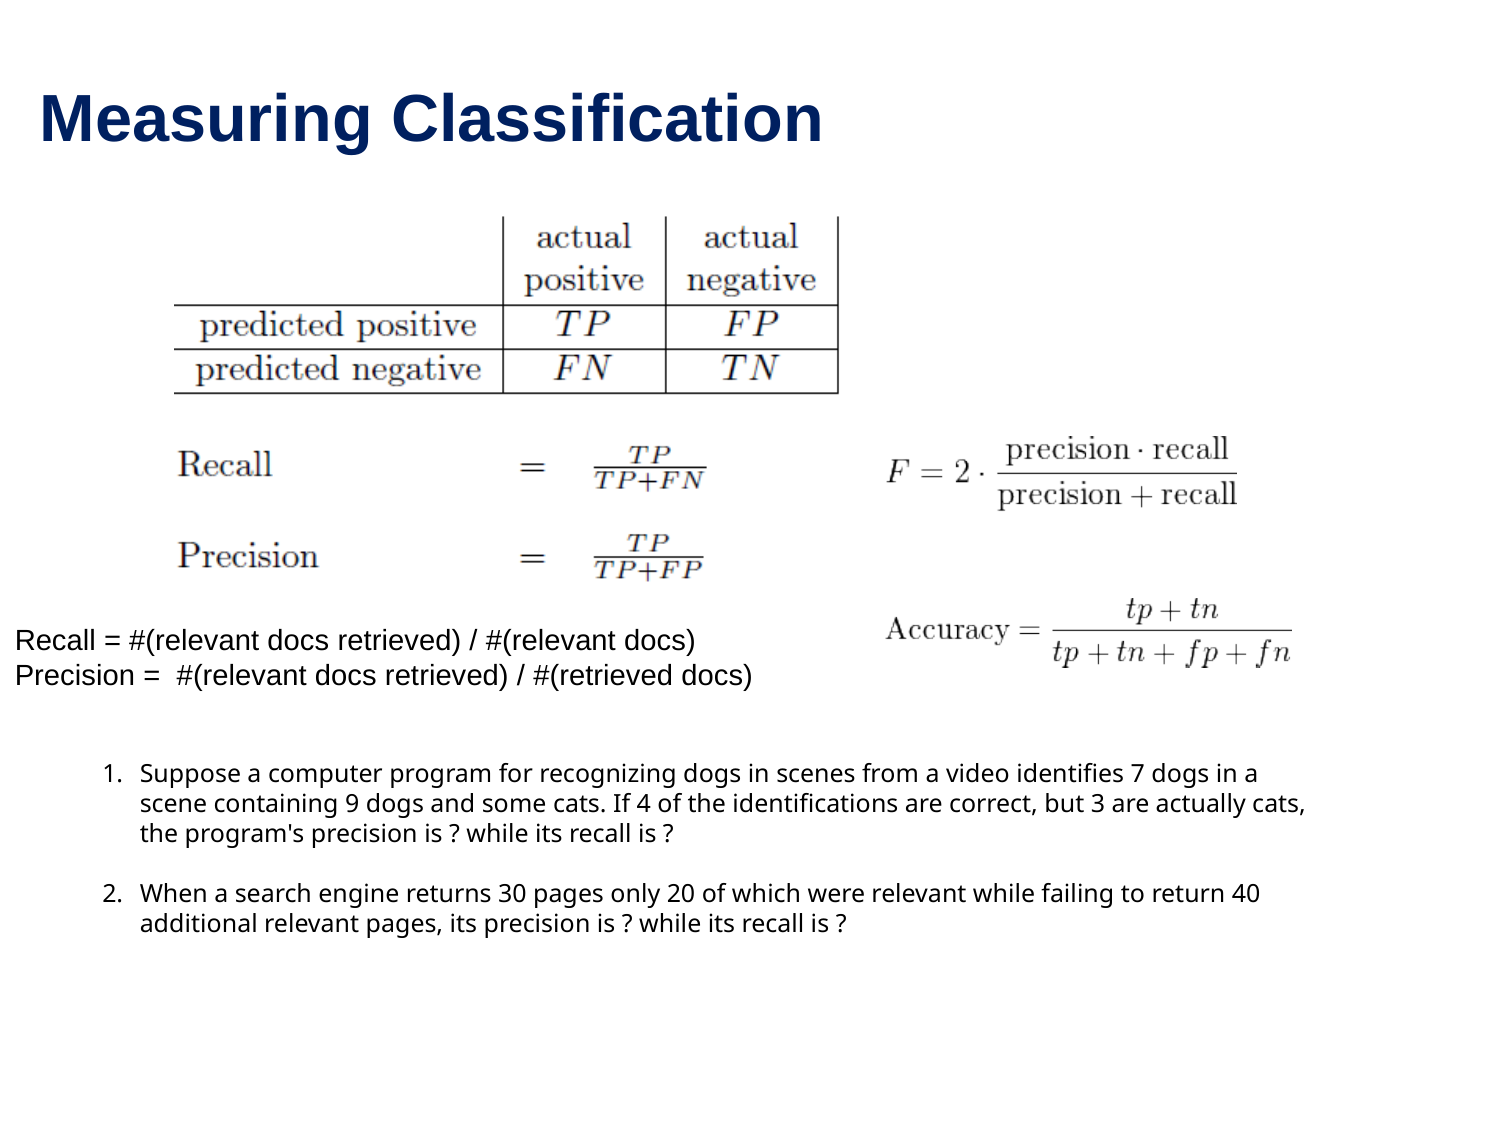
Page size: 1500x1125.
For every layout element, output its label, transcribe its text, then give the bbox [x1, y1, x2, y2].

picture [174, 212, 850, 399]
picture [885, 598, 1292, 668]
text_box Recall = #(relevant docs retrieved) / #(relevant docs) Precision = #(relevant docs retrieved) / #(retrieved docs) [0, 614, 850, 699]
title Measuring Classification [24, 24, 1096, 163]
picture [885, 436, 1237, 513]
picture [168, 437, 743, 610]
text_box Suppose a computer program for recognizing dogs in scenes from a video identifies 7 dogs in a scene containing 9 dogs and some cats. If 4 of the identifications are correct, but 3 are actually cats, the program's precision is ? while its recall is ? When a search engine returns 30 pages only 20 of which were relevant while failing to return 40 additional relevant pages, its precision is ? while its recall is ? [87, 749, 1325, 945]
